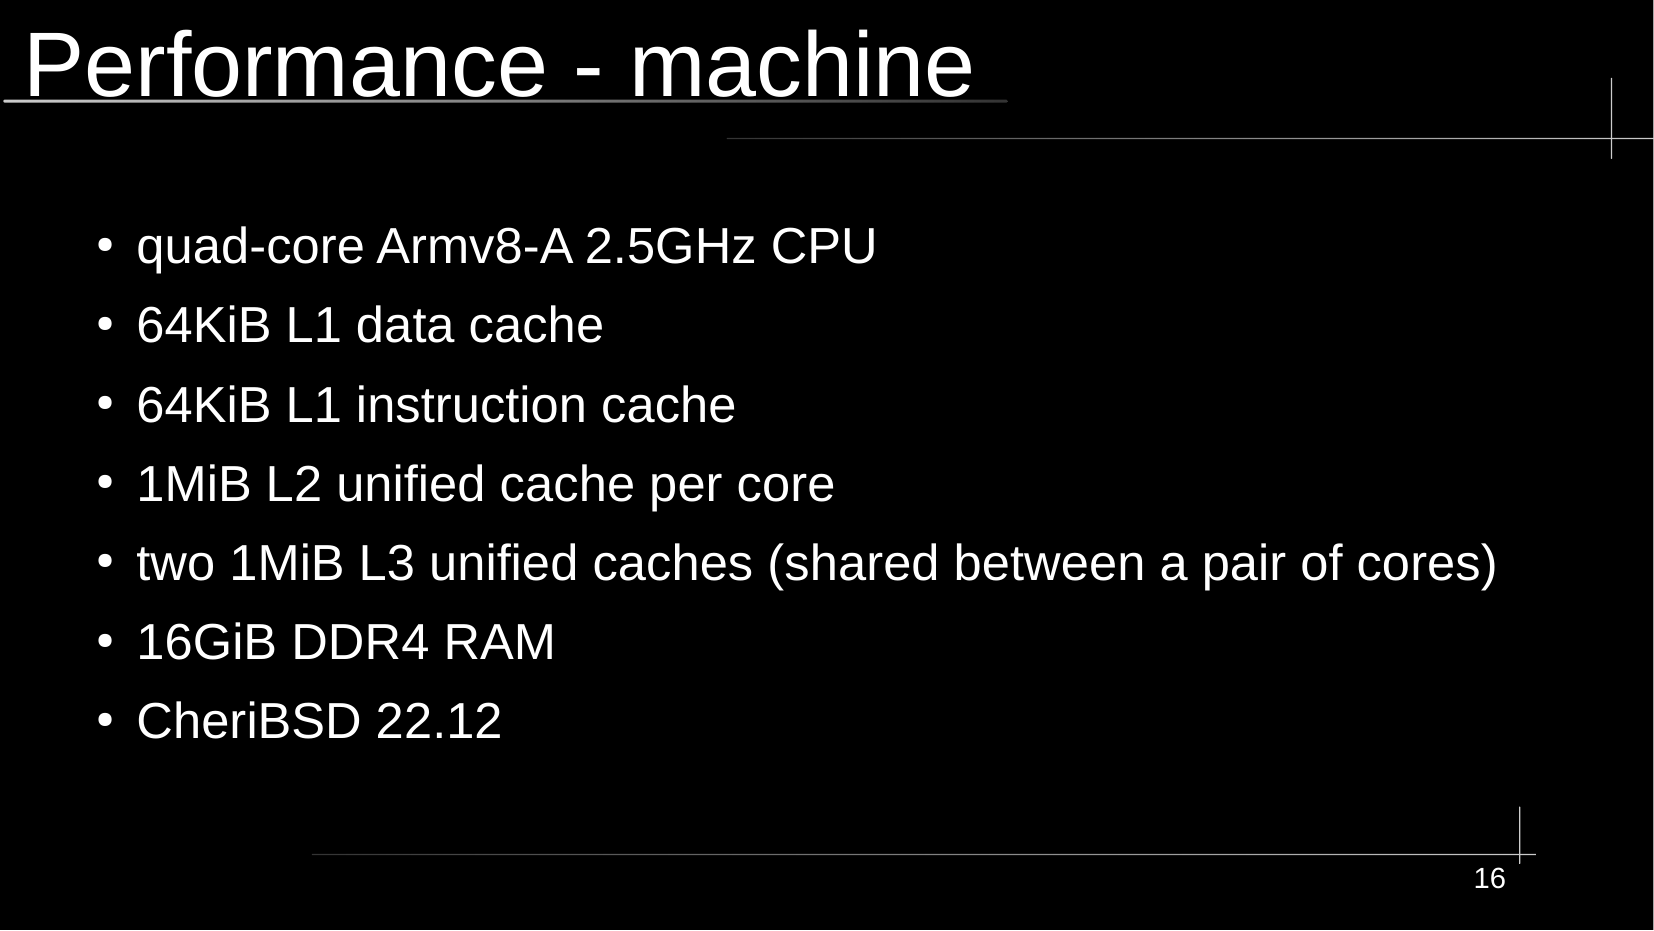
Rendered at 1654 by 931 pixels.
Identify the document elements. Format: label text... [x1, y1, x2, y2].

title Performance - machine [23, 11, 1589, 119]
list quad-core Armv8-A 2.5GHz CPU 64KiB L1 data cache 64KiB L1 instruction cache 1MiB L2 unified cache per core two 1MiB L3 unified caches (shared between a pair of cores) 16GiB DDR4 RAM CheriBSD 22.12 [82, 217, 1571, 758]
